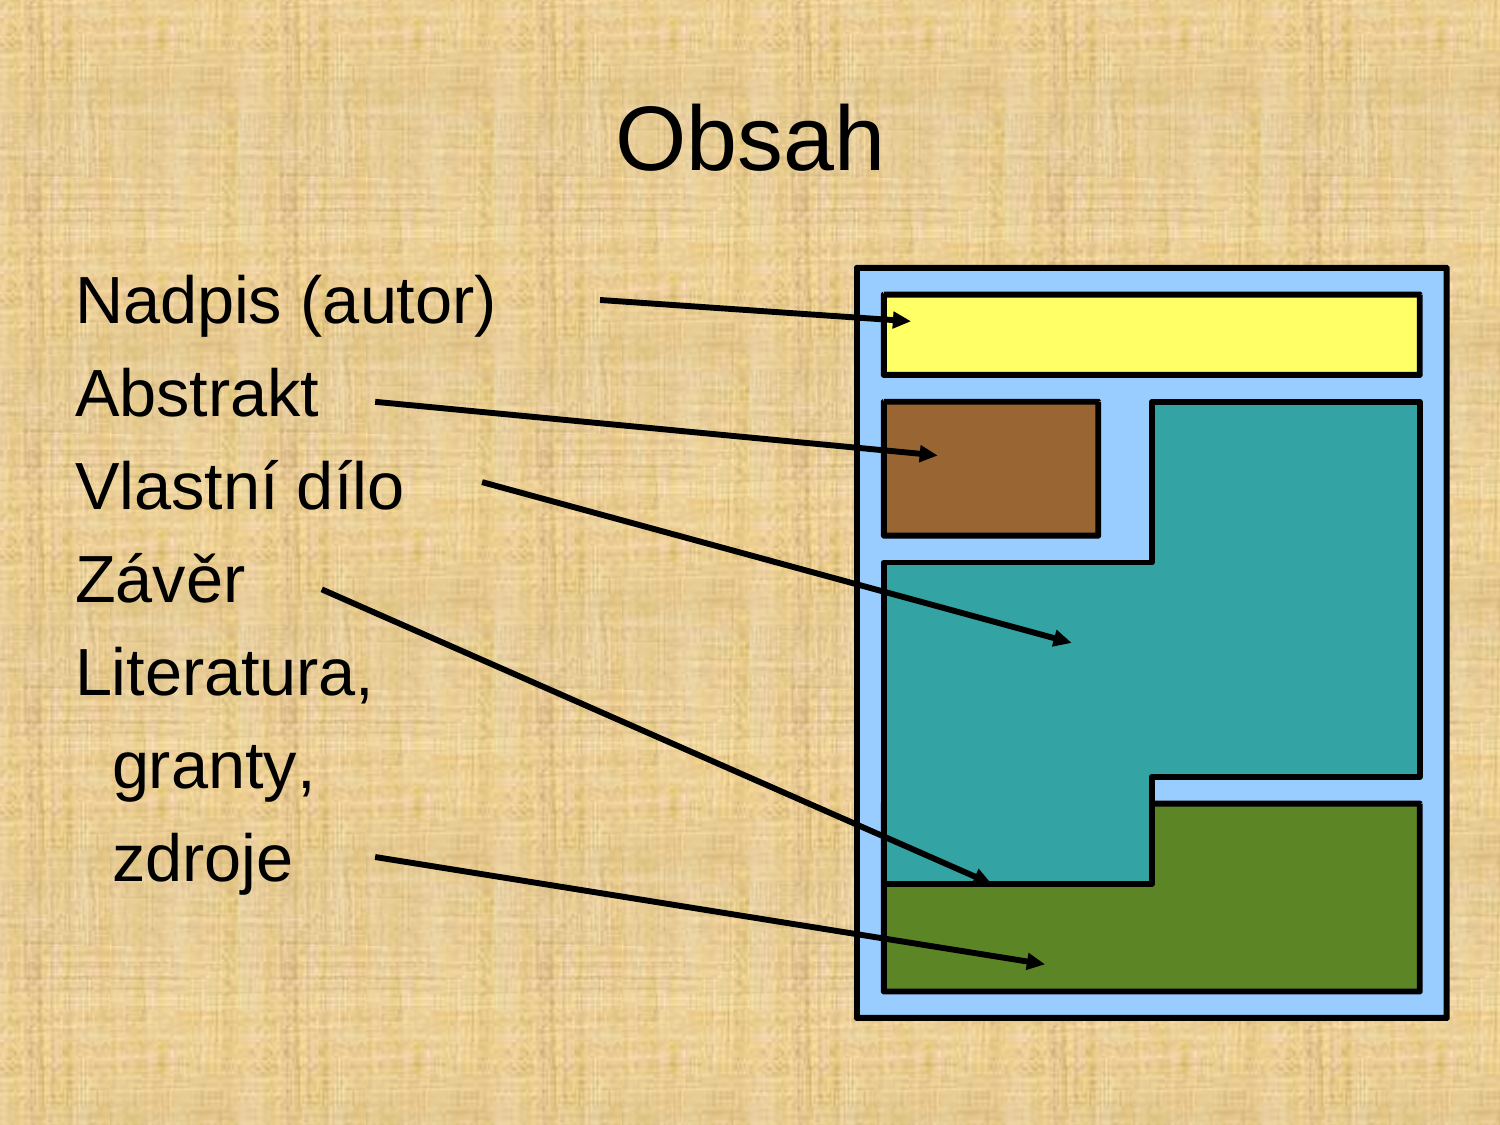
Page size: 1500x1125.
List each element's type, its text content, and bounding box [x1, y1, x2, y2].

text_box [857, 267, 1447, 1018]
picture [0, 0, 1500, 1125]
list Nadpis (autor) Abstrakt Vlastní dílo Závěr Literatura, granty, zdroje [75, 263, 1426, 992]
title Obsah [75, 45, 1426, 233]
